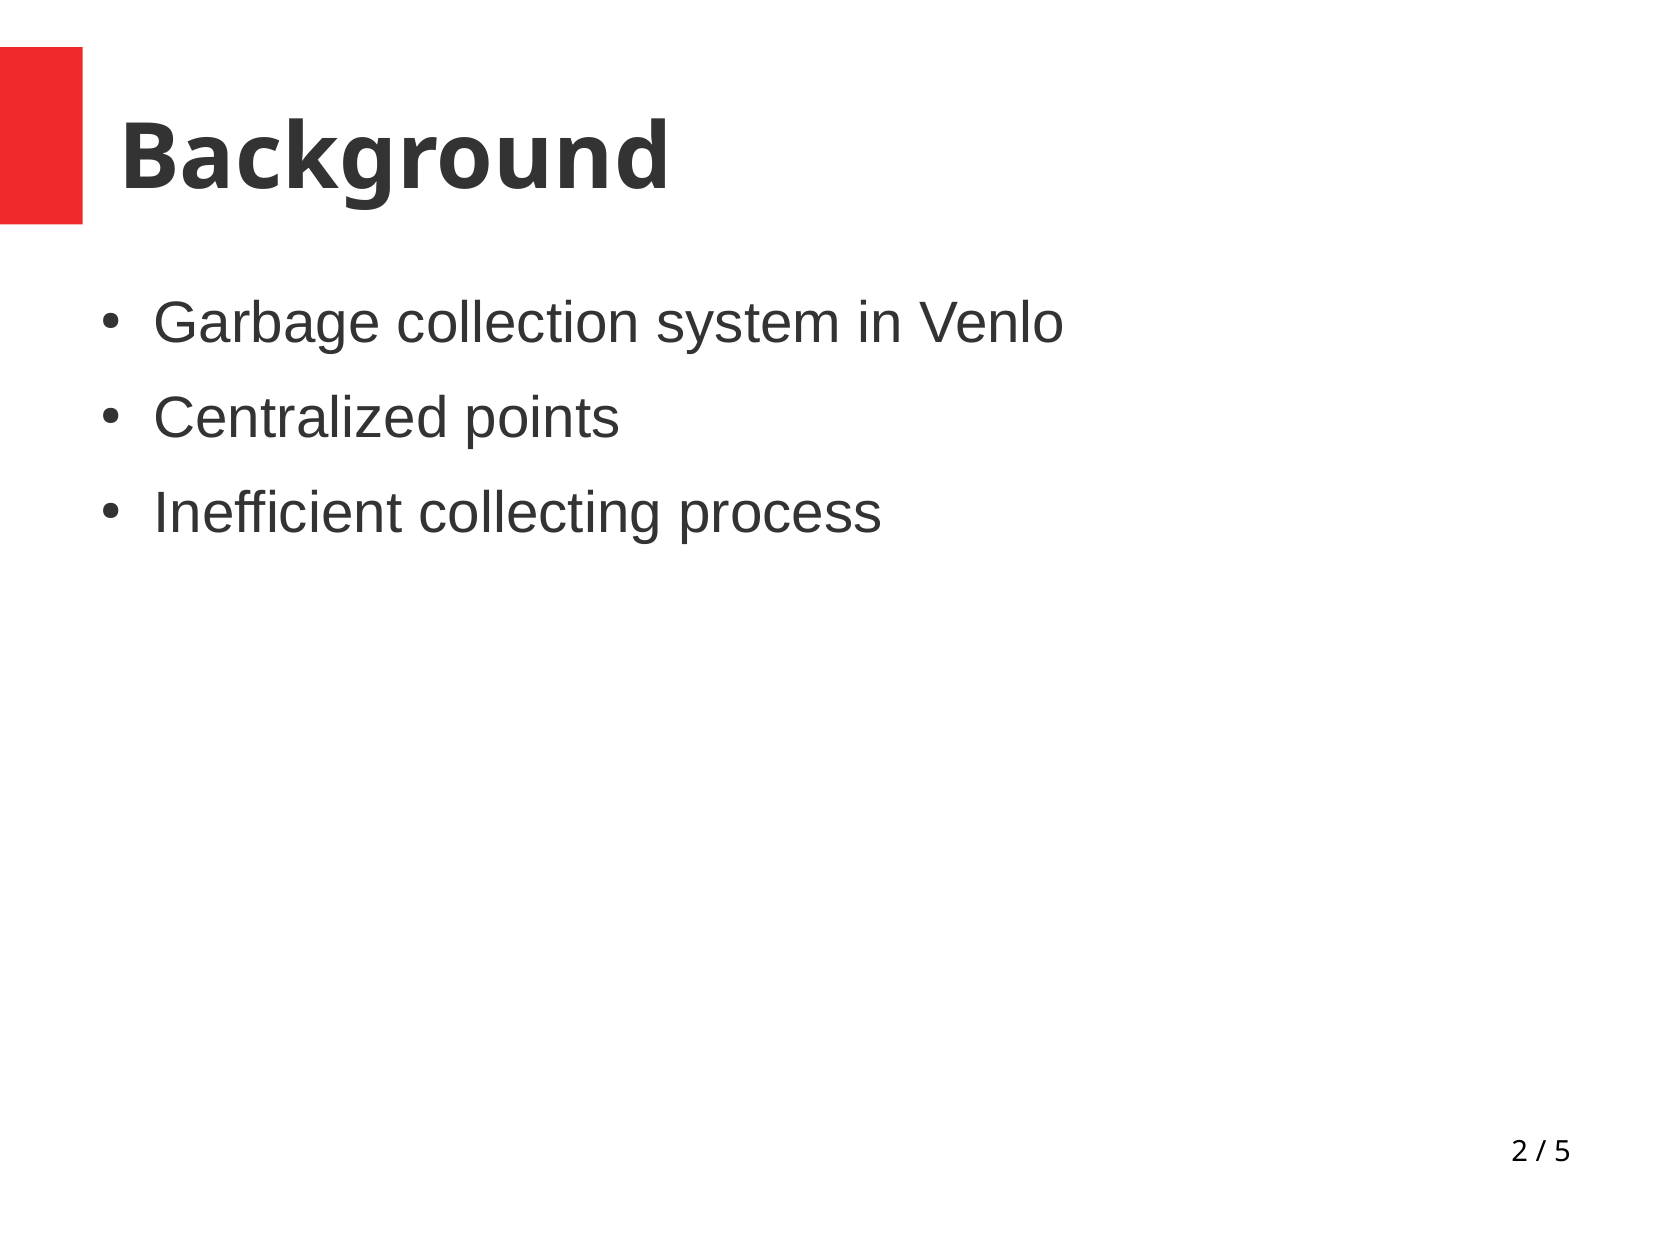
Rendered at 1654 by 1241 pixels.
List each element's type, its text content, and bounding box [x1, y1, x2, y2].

list Garbage collection system in Venlo Centralized points Inefficient collecting process [82, 290, 1571, 1010]
title Background [118, 49, 1571, 257]
